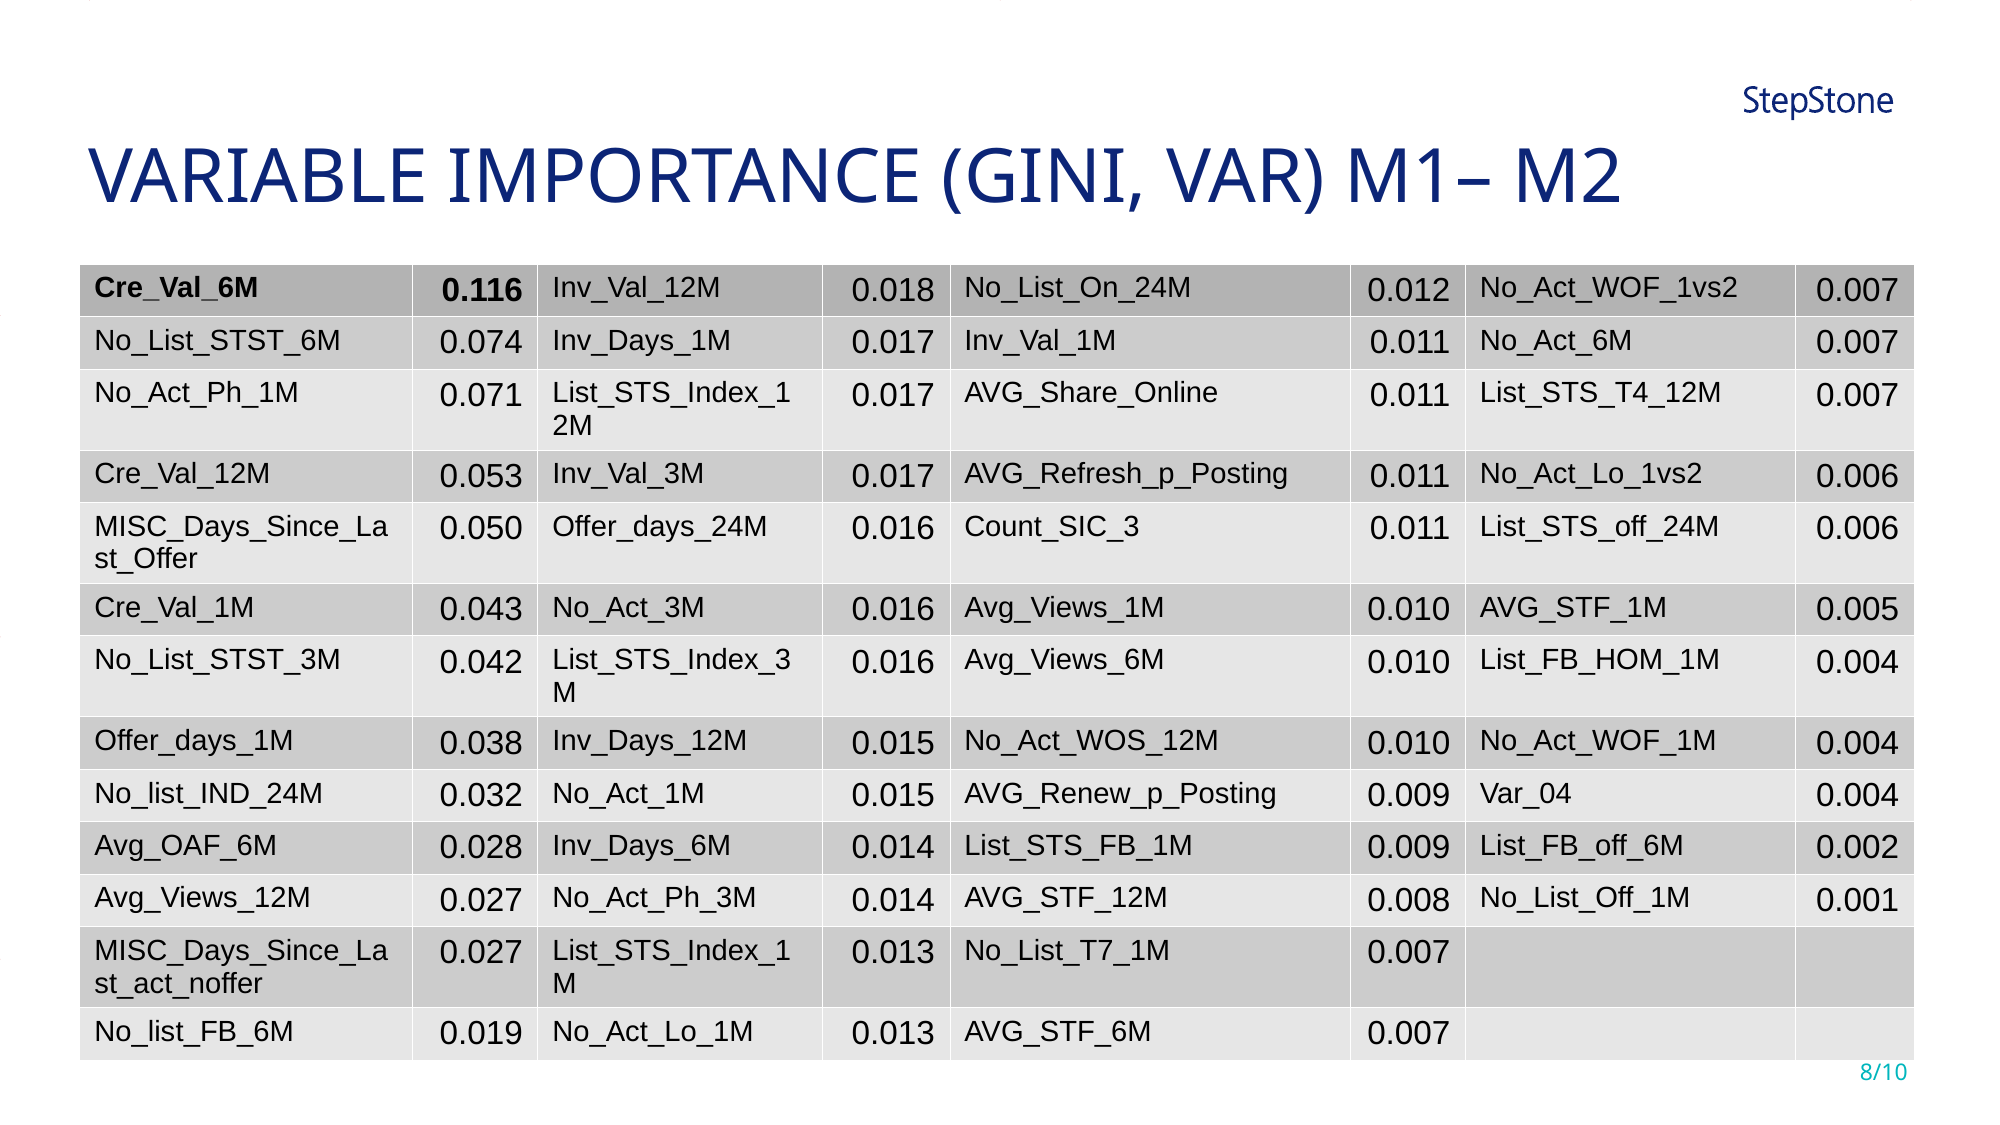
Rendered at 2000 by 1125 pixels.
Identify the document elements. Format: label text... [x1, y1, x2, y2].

table_cell 0.009 [1351, 770, 1465, 821]
table_cell List_FB_off_6M [1466, 822, 1795, 874]
table_cell 0.002 [1796, 822, 1914, 874]
table_cell No_Act_Lo_1M [538, 1008, 822, 1060]
table_cell Avg_Views_12M [80, 875, 412, 926]
list 8/10 [1845, 1044, 1951, 1096]
table_cell No_List_STST_3M [80, 636, 412, 716]
table_cell Inv_Val_3M [538, 451, 822, 502]
table_cell 0.016 [823, 636, 950, 716]
table_cell No_List_Off_1M [1466, 875, 1795, 926]
table_cell Offer_days_1M [80, 717, 412, 769]
table_cell 0.001 [1796, 875, 1914, 926]
table_cell Avg_Views_6M [951, 636, 1350, 716]
table_cell No_List_STST_6M [80, 317, 412, 369]
table_cell [1466, 1008, 1795, 1060]
table_cell 0.010 [1351, 717, 1465, 769]
table_cell 0.007 [1796, 317, 1914, 369]
table_cell MISC_Days_Since_Last_act_noffer [80, 927, 412, 1007]
table_cell List_STS_FB_1M [951, 822, 1350, 874]
table_cell No_list_FB_6M [80, 1008, 412, 1060]
table_cell 0.007 [1796, 370, 1914, 450]
table_cell AVG_STF_6M [951, 1008, 1350, 1060]
table_cell 0.074 [413, 317, 537, 369]
table_cell 0.013 [823, 927, 950, 1007]
table_cell No_Act_Lo_1vs2 [1466, 451, 1795, 502]
table_cell 0.038 [413, 717, 537, 769]
table_cell 0.027 [413, 927, 537, 1007]
table_cell No_Act_WOS_12M [951, 717, 1350, 769]
table_cell 0.011 [1351, 370, 1465, 450]
table_header Inv_Val_12M [538, 265, 822, 316]
table_cell 0.042 [413, 636, 537, 716]
table_cell 0.050 [413, 503, 537, 583]
table_cell 0.015 [823, 770, 950, 821]
table_cell 0.004 [1796, 770, 1914, 821]
table_cell List_STS_T4_12M [1466, 370, 1795, 450]
table_cell 0.016 [823, 584, 950, 635]
table_cell No_Act_1M [538, 770, 822, 821]
table_header 0.007 [1796, 265, 1914, 316]
table_cell No_Act_6M [1466, 317, 1795, 369]
table_cell 0.027 [413, 875, 537, 926]
table_cell 0.028 [413, 822, 537, 874]
table_header 0.012 [1351, 265, 1465, 316]
table_cell Inv_Val_1M [951, 317, 1350, 369]
table_cell No_Act_Ph_3M [538, 875, 822, 926]
table_cell Offer_days_24M [538, 503, 822, 583]
table_cell List_STS_off_24M [1466, 503, 1795, 583]
table_cell List_STS_Index_3M [538, 636, 822, 716]
table_cell AVG_Share_Online [951, 370, 1350, 450]
table_cell AVG_Refresh_p_Posting [951, 451, 1350, 502]
table_cell Inv_Days_1M [538, 317, 822, 369]
table_cell Cre_Val_12M [80, 451, 412, 502]
table_cell Inv_Days_12M [538, 717, 822, 769]
table_cell 0.006 [1796, 451, 1914, 502]
table_cell 0.019 [413, 1008, 537, 1060]
table_cell Inv_Days_6M [538, 822, 822, 874]
table_cell 0.017 [823, 370, 950, 450]
table_cell AVG_STF_12M [951, 875, 1350, 926]
table_cell No_List_T7_1M [951, 927, 1350, 1007]
table_cell Cre_Val_1M [80, 584, 412, 635]
table_header Cre_Val_6M [80, 265, 412, 316]
table_cell 0.008 [1351, 875, 1465, 926]
table_cell 0.010 [1351, 584, 1465, 635]
table_header No_Act_WOF_1vs2 [1466, 265, 1795, 316]
table_header No_List_On_24M [951, 265, 1350, 316]
table_header 0.018 [823, 265, 950, 316]
table_cell 0.032 [413, 770, 537, 821]
table_cell MISC_Days_Since_Last_Offer [80, 503, 412, 583]
table_cell 0.016 [823, 503, 950, 583]
table_cell 0.017 [823, 317, 950, 369]
table_cell 0.010 [1351, 636, 1465, 716]
table_cell No_Act_WOF_1M [1466, 717, 1795, 769]
table_cell 0.014 [823, 875, 950, 926]
title variable importance (gini, var) M1– M2 [88, 137, 1662, 264]
table_cell 0.014 [823, 822, 950, 874]
table_cell 0.006 [1796, 503, 1914, 583]
table_cell No_list_IND_24M [80, 770, 412, 821]
table_cell 0.004 [1796, 717, 1914, 769]
table_cell 0.053 [413, 451, 537, 502]
table_cell 0.011 [1351, 503, 1465, 583]
table_cell 0.009 [1351, 822, 1465, 874]
table_cell [1796, 927, 1914, 1007]
table_cell [1796, 1008, 1914, 1060]
table_cell 0.011 [1351, 317, 1465, 369]
table_cell 0.007 [1351, 927, 1465, 1007]
table_cell 0.015 [823, 717, 950, 769]
table_cell List_STS_Index_1M [538, 927, 822, 1007]
table_cell List_FB_HOM_1M [1466, 636, 1795, 716]
table_cell Var_04 [1466, 770, 1795, 821]
table_cell [1466, 927, 1795, 1007]
table_cell 0.004 [1796, 636, 1914, 716]
table_cell 0.007 [1351, 1008, 1465, 1060]
table_cell 0.013 [823, 1008, 950, 1060]
table_cell 0.011 [1351, 451, 1465, 502]
table_cell Avg_OAF_6M [80, 822, 412, 874]
table_cell 0.005 [1796, 584, 1914, 635]
table_cell AVG_Renew_p_Posting [951, 770, 1350, 821]
table_header 0.116 [413, 265, 537, 316]
table_cell 0.043 [413, 584, 537, 635]
table_cell Avg_Views_1M [951, 584, 1350, 635]
table_cell List_STS_Index_12M [538, 370, 822, 450]
table_cell 0.017 [823, 451, 950, 502]
table_cell No_Act_Ph_1M [80, 370, 412, 450]
table_cell No_Act_3M [538, 584, 822, 635]
table_cell AVG_STF_1M [1466, 584, 1795, 635]
table_cell 0.071 [413, 370, 537, 450]
table_cell Count_SIC_3 [951, 503, 1350, 583]
